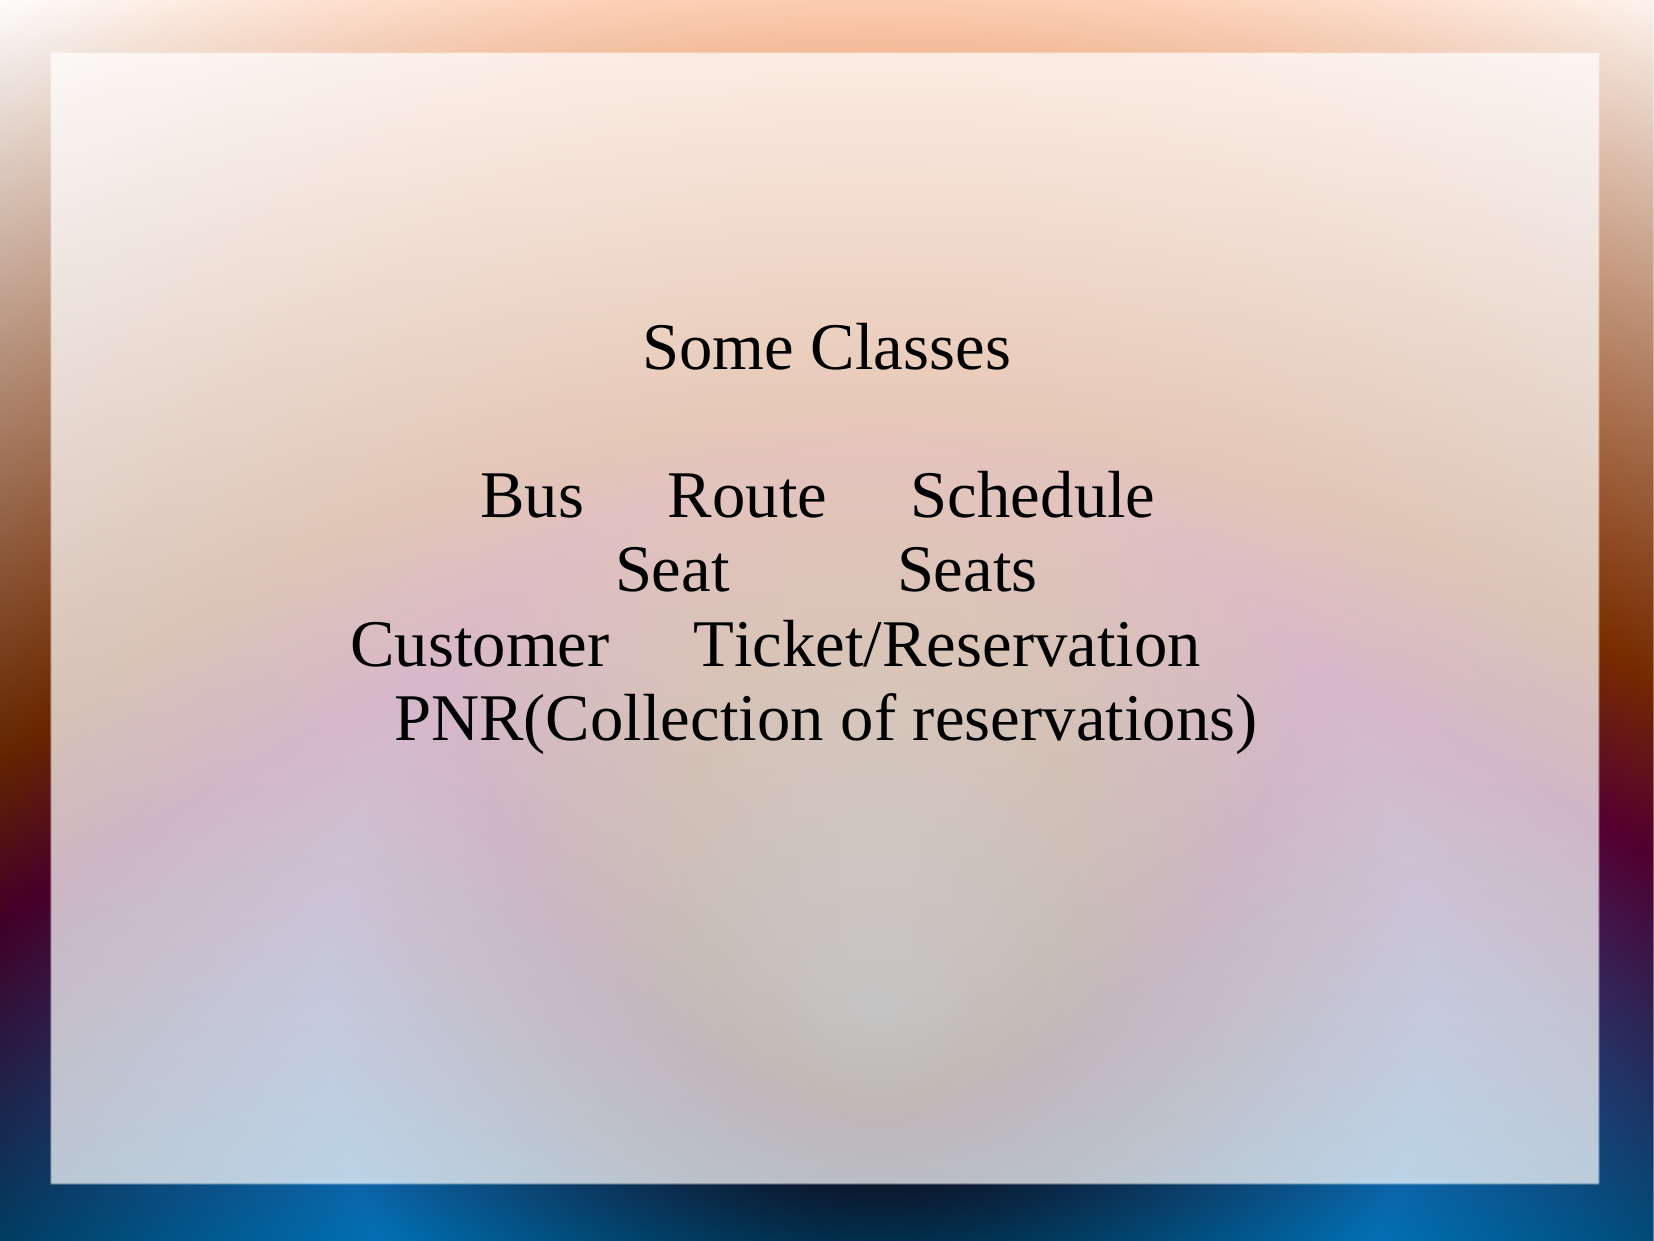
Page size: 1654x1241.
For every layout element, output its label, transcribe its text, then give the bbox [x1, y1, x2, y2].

subtitle Some Classes Bus Route Schedule Seat Seats Customer Ticket/Reservation PNR(Collection of reservations) [82, 55, 1571, 1010]
picture [0, 0, 1654, 1241]
